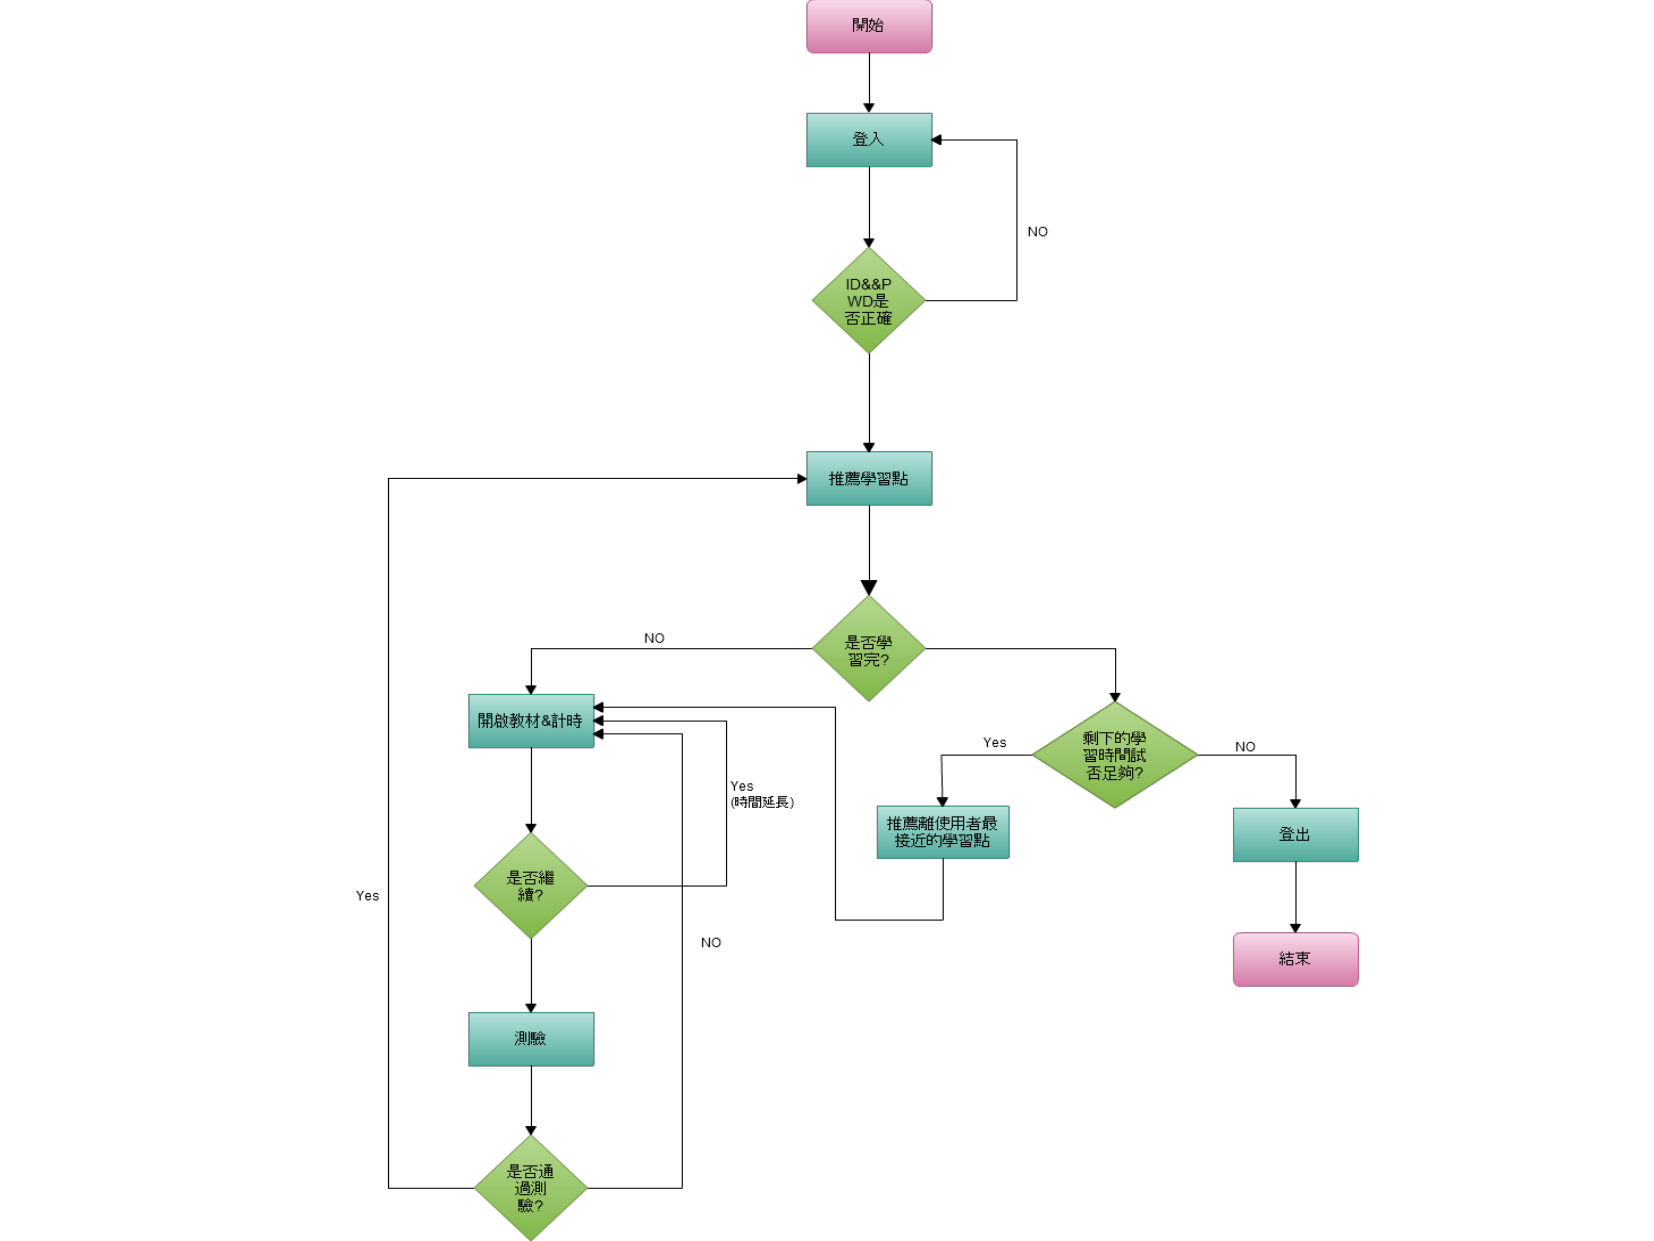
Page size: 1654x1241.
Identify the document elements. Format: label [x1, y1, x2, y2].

picture [354, 0, 1359, 1241]
